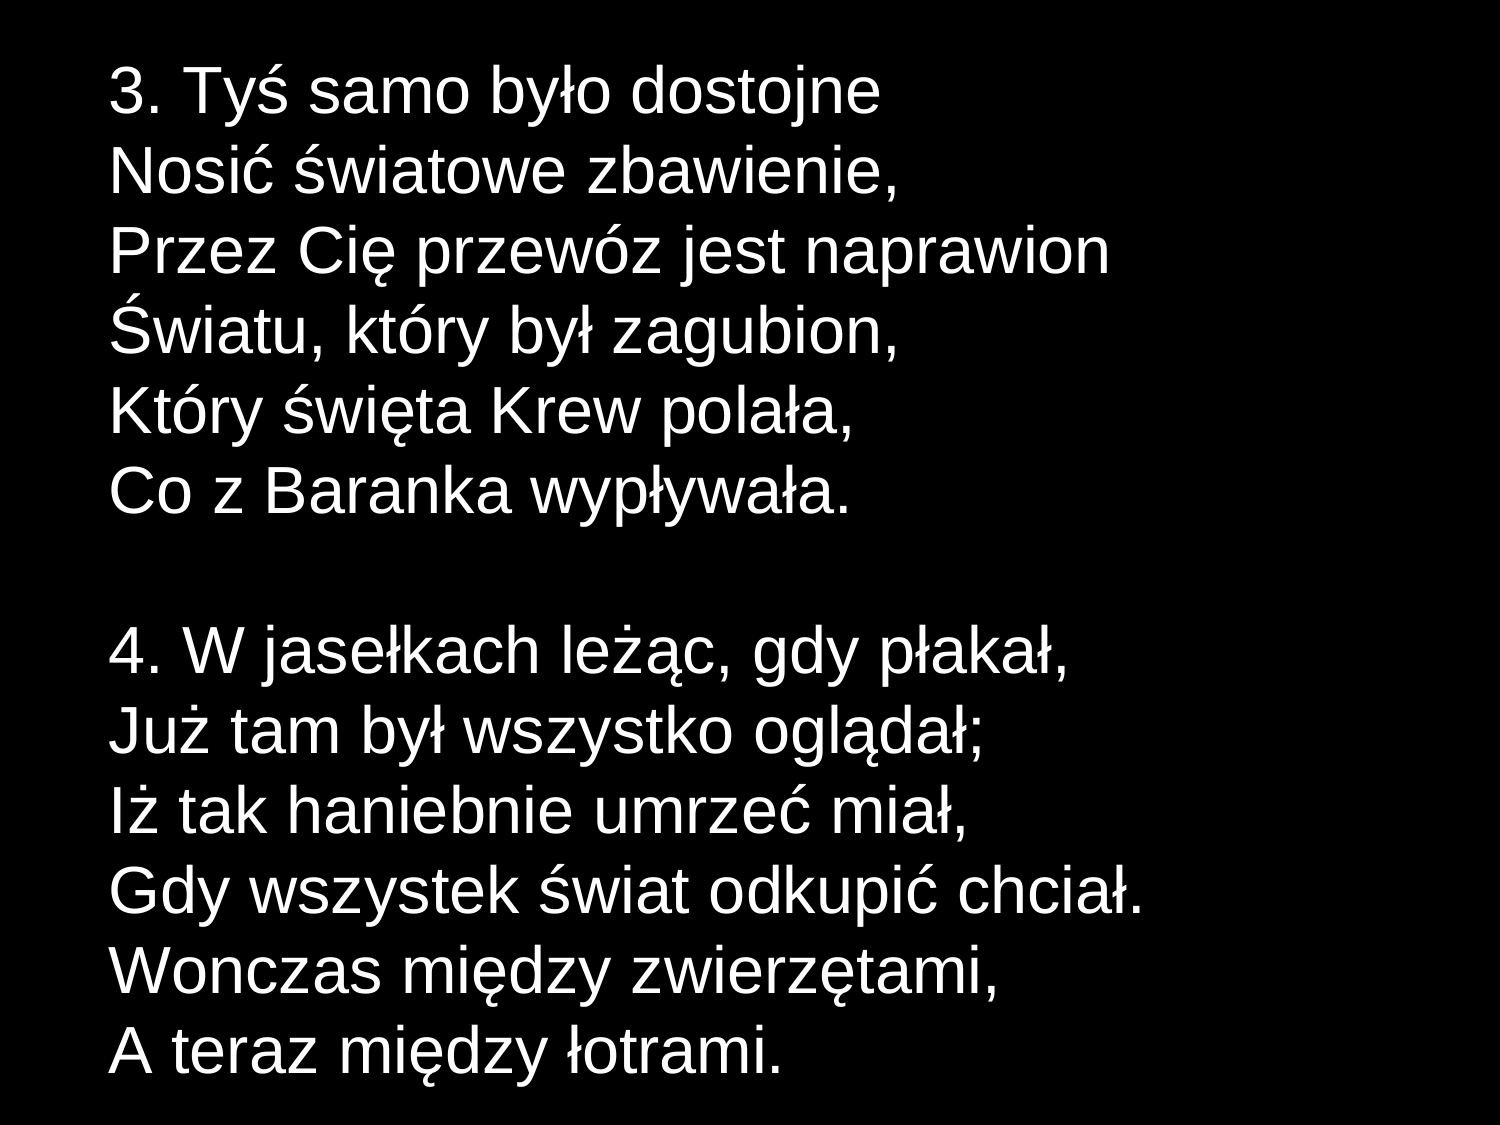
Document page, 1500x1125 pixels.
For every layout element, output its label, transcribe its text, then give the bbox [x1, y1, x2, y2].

text_box 3. Tyś samo było dostojne Nosić światowe zbawienie, Przez Cię przewóz jest naprawion Światu, który był zagubion, Który święta Krew polała, Co z Baranka wypływała. 4. W jasełkach leżąc, gdy płakał, Już tam był wszystko oglądał; Iż tak haniebnie umrzeć miał, Gdy wszystek świat odkupić chciał. Wonczas między zwierzętami, A teraz między łotrami. [93, 39, 1465, 1095]
